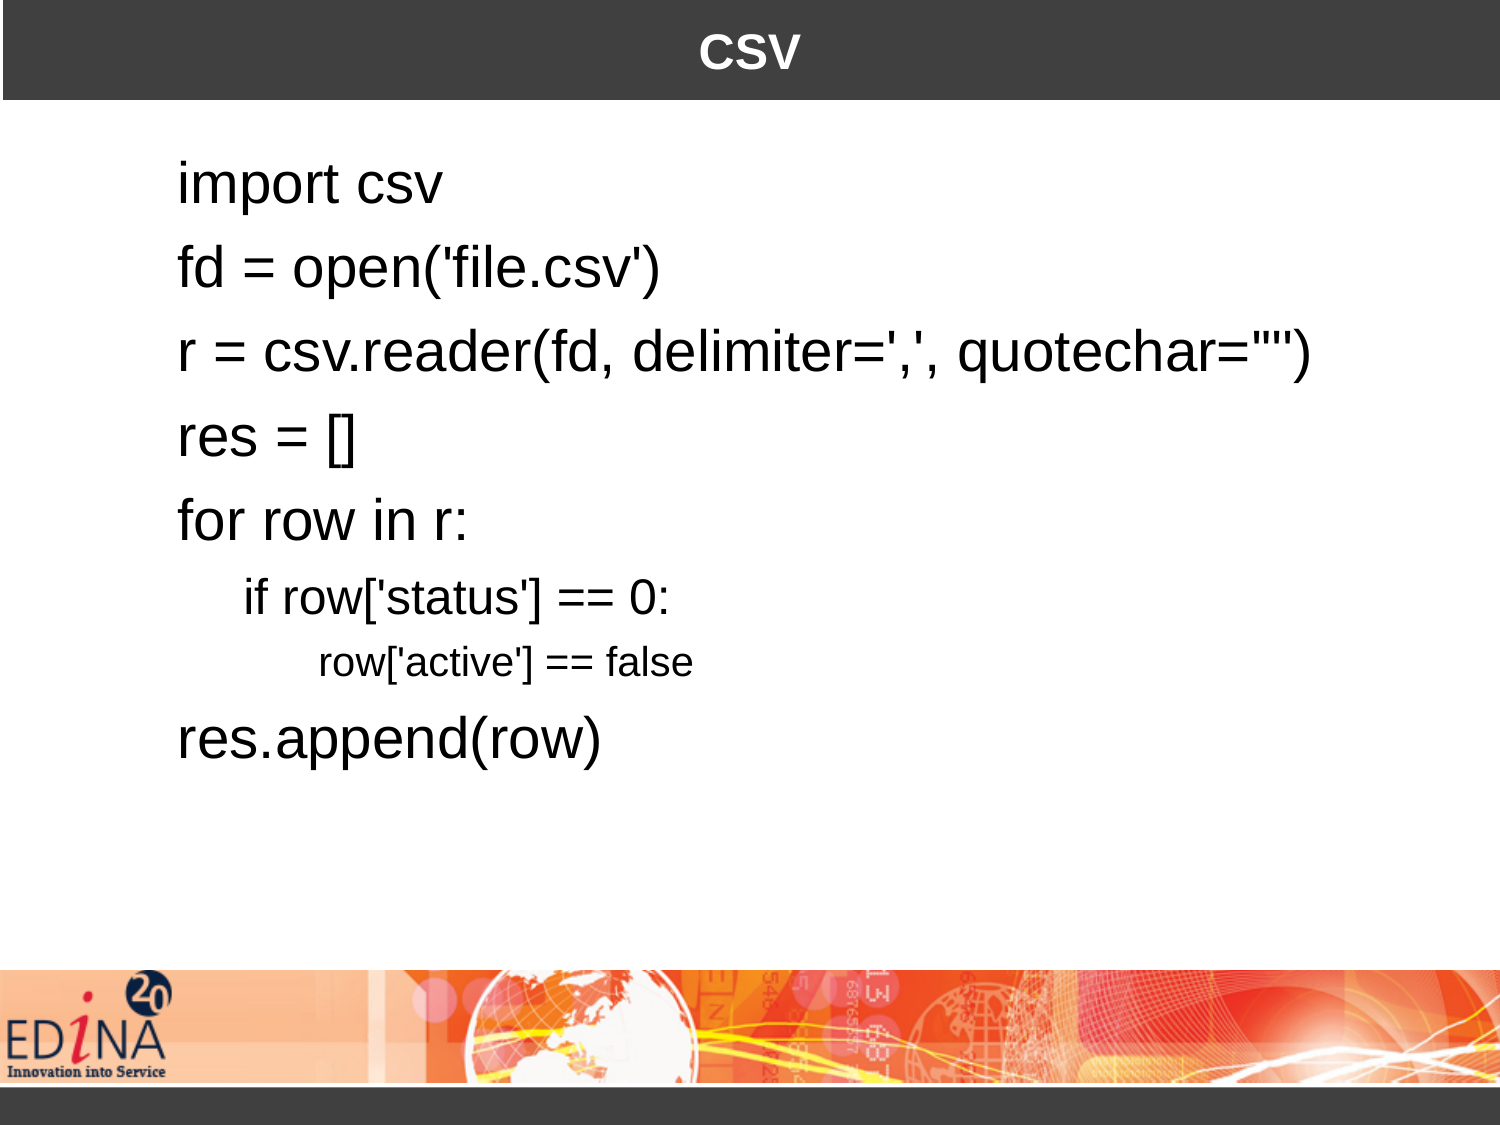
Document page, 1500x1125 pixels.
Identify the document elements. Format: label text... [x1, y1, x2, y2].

list import csv fd = open('file.csv') r = csv.reader(fd, delimiter=',', quotechar='"') res = [] for row in r: if row['status'] == 0: row['active'] == false res.append(row) [41, 137, 1424, 1024]
title CSV [0, 0, 1500, 100]
picture [0, 970, 1500, 1083]
